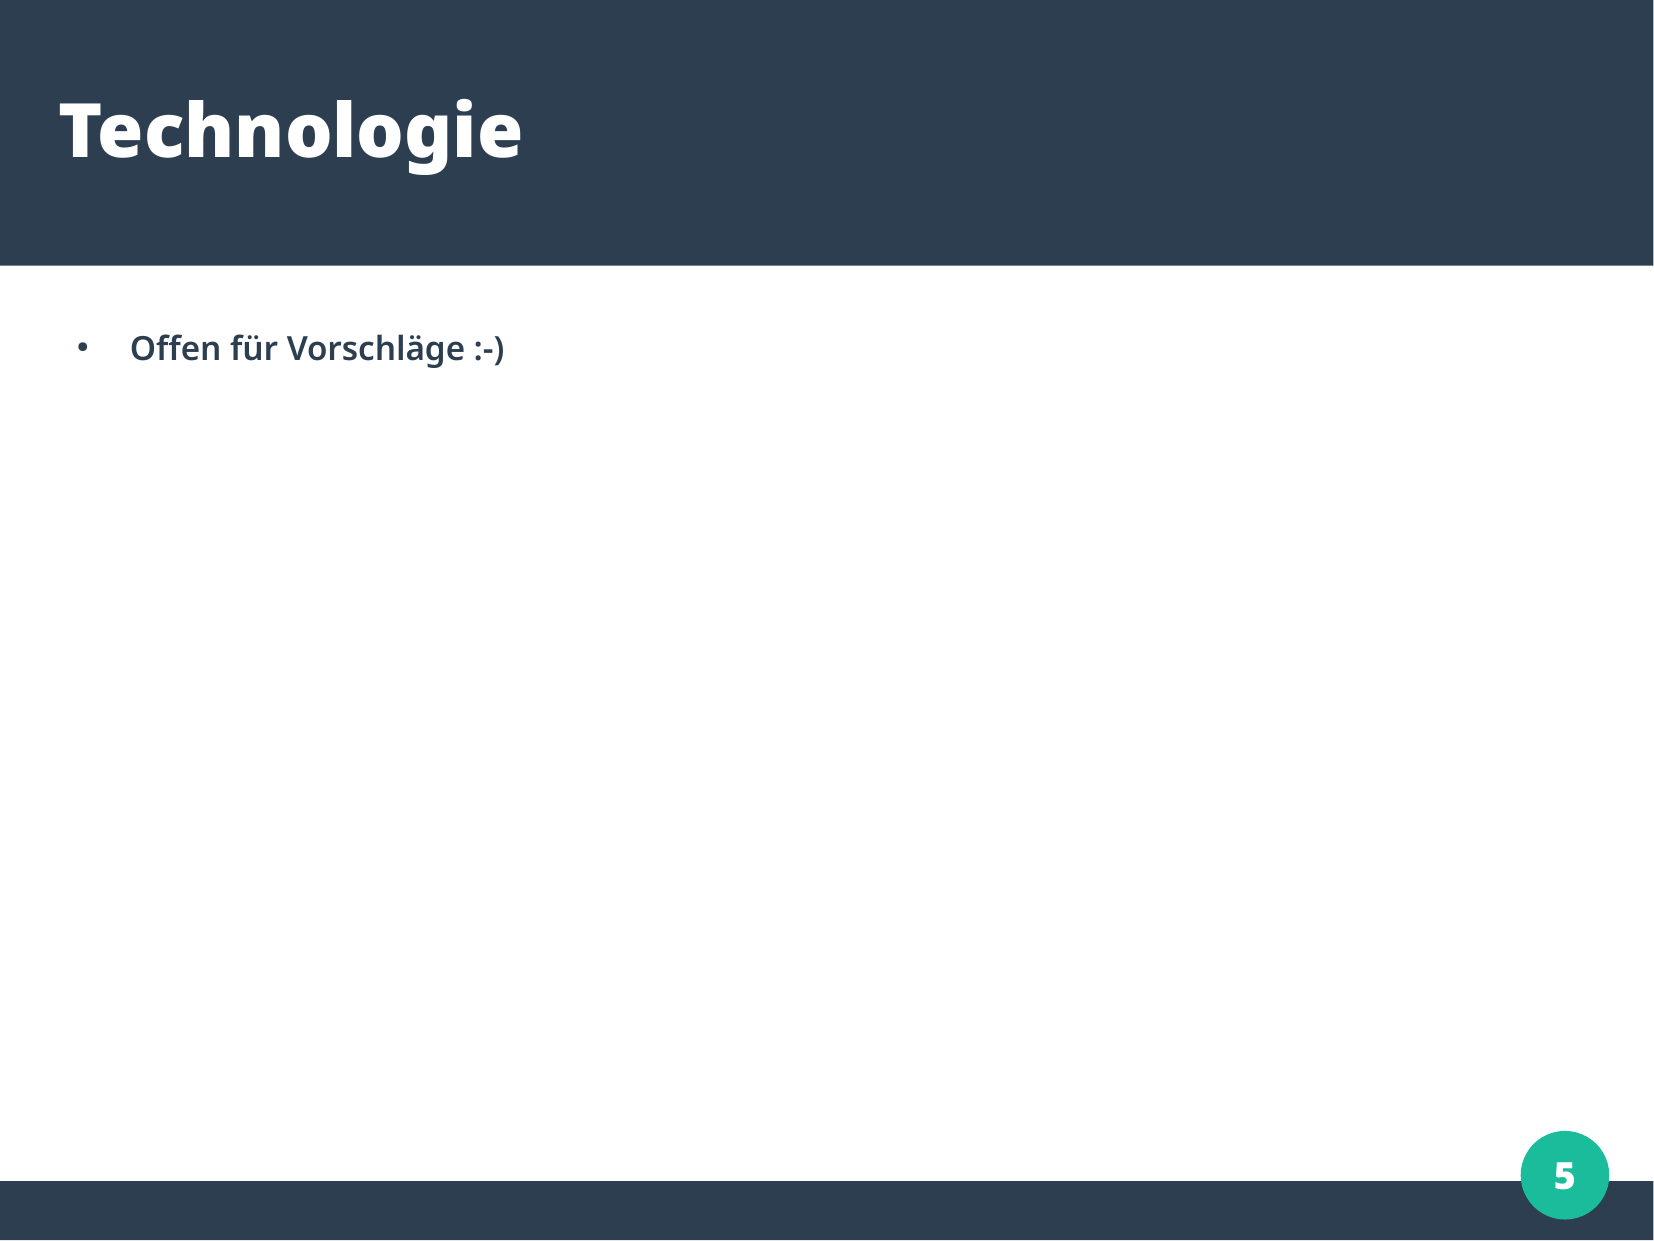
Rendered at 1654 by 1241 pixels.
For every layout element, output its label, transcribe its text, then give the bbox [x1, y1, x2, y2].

title Technologie [59, 49, 1595, 207]
list Offen für Vorschläge :-) [59, 324, 1595, 1152]
